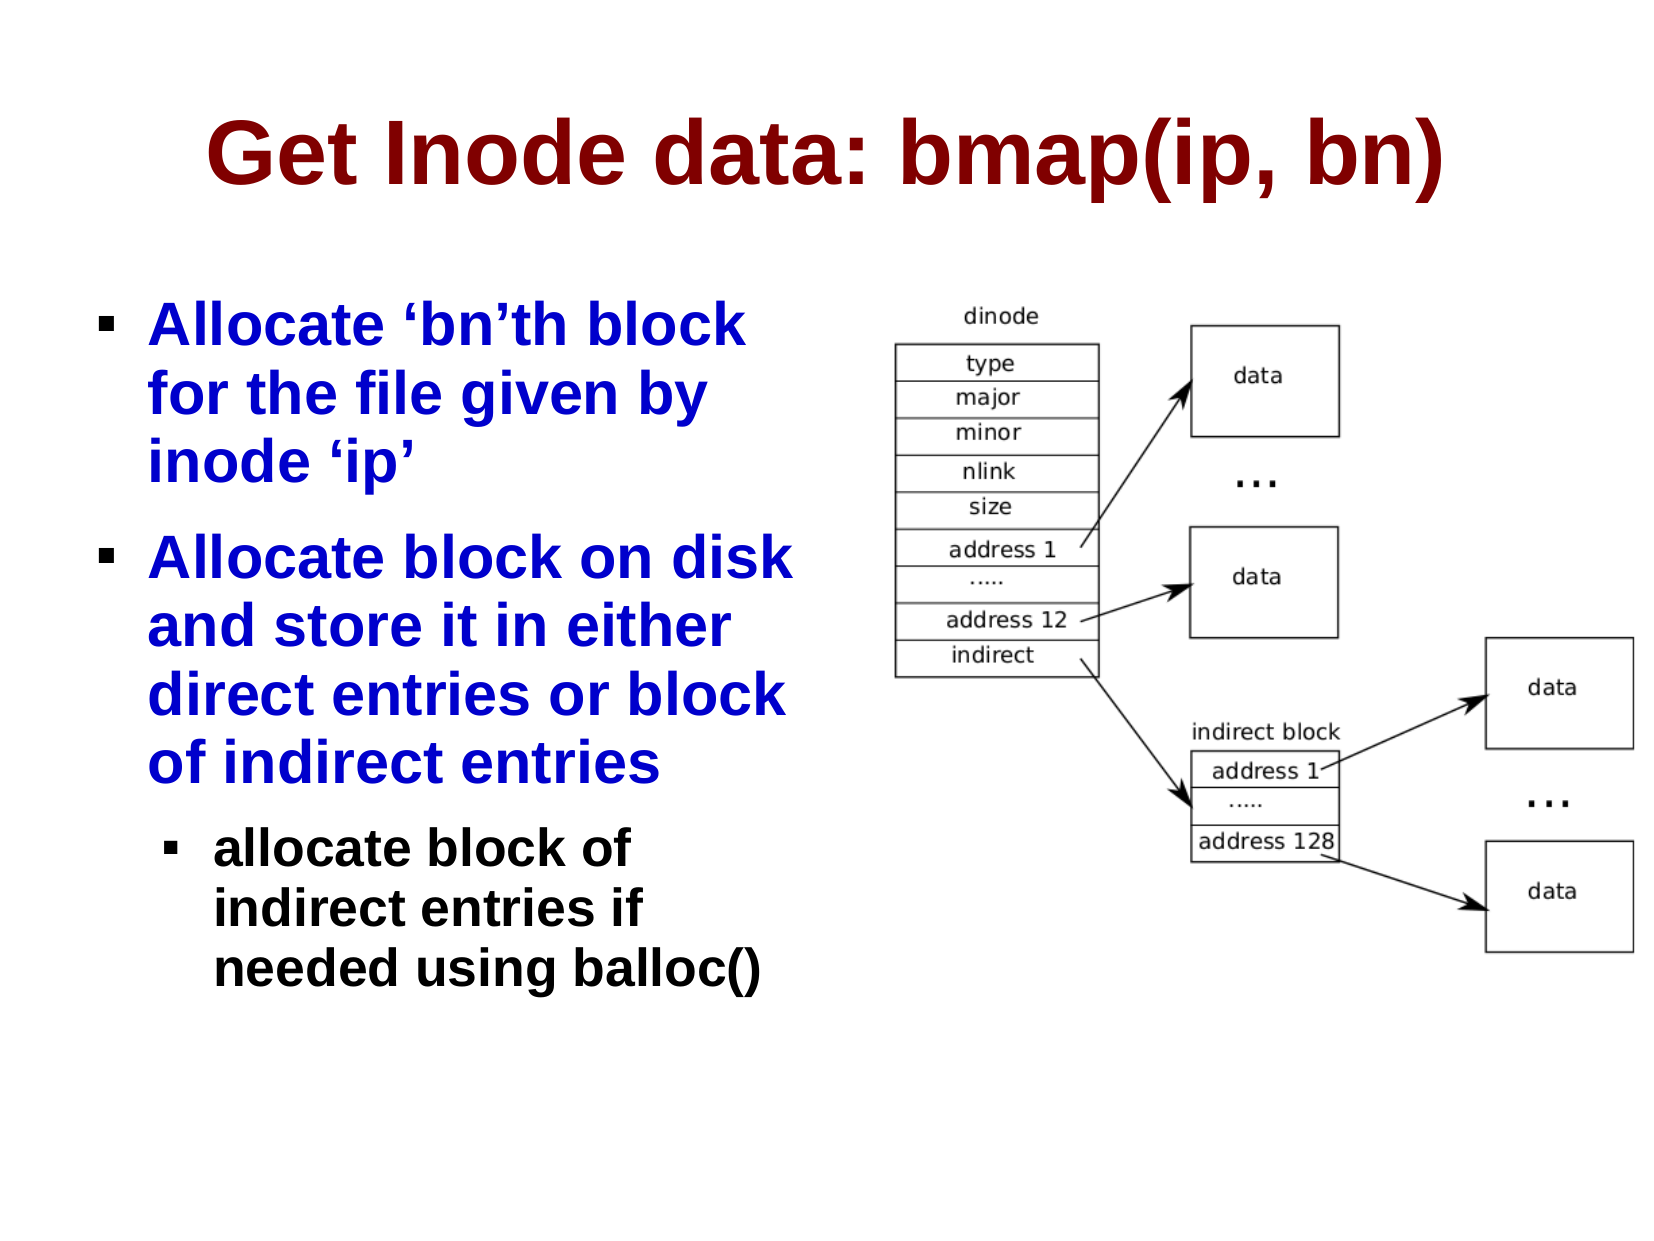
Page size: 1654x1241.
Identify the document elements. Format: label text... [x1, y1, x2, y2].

picture [853, 274, 1654, 957]
title Get Inode data: bmap(ip, bn) [82, 49, 1571, 257]
list Allocate ‘bn’th block for the file given by inode ‘ip’ Allocate block on disk and store it in either direct entries or block of indirect entries allocate block of indirect entries if needed using balloc() [82, 290, 809, 1010]
